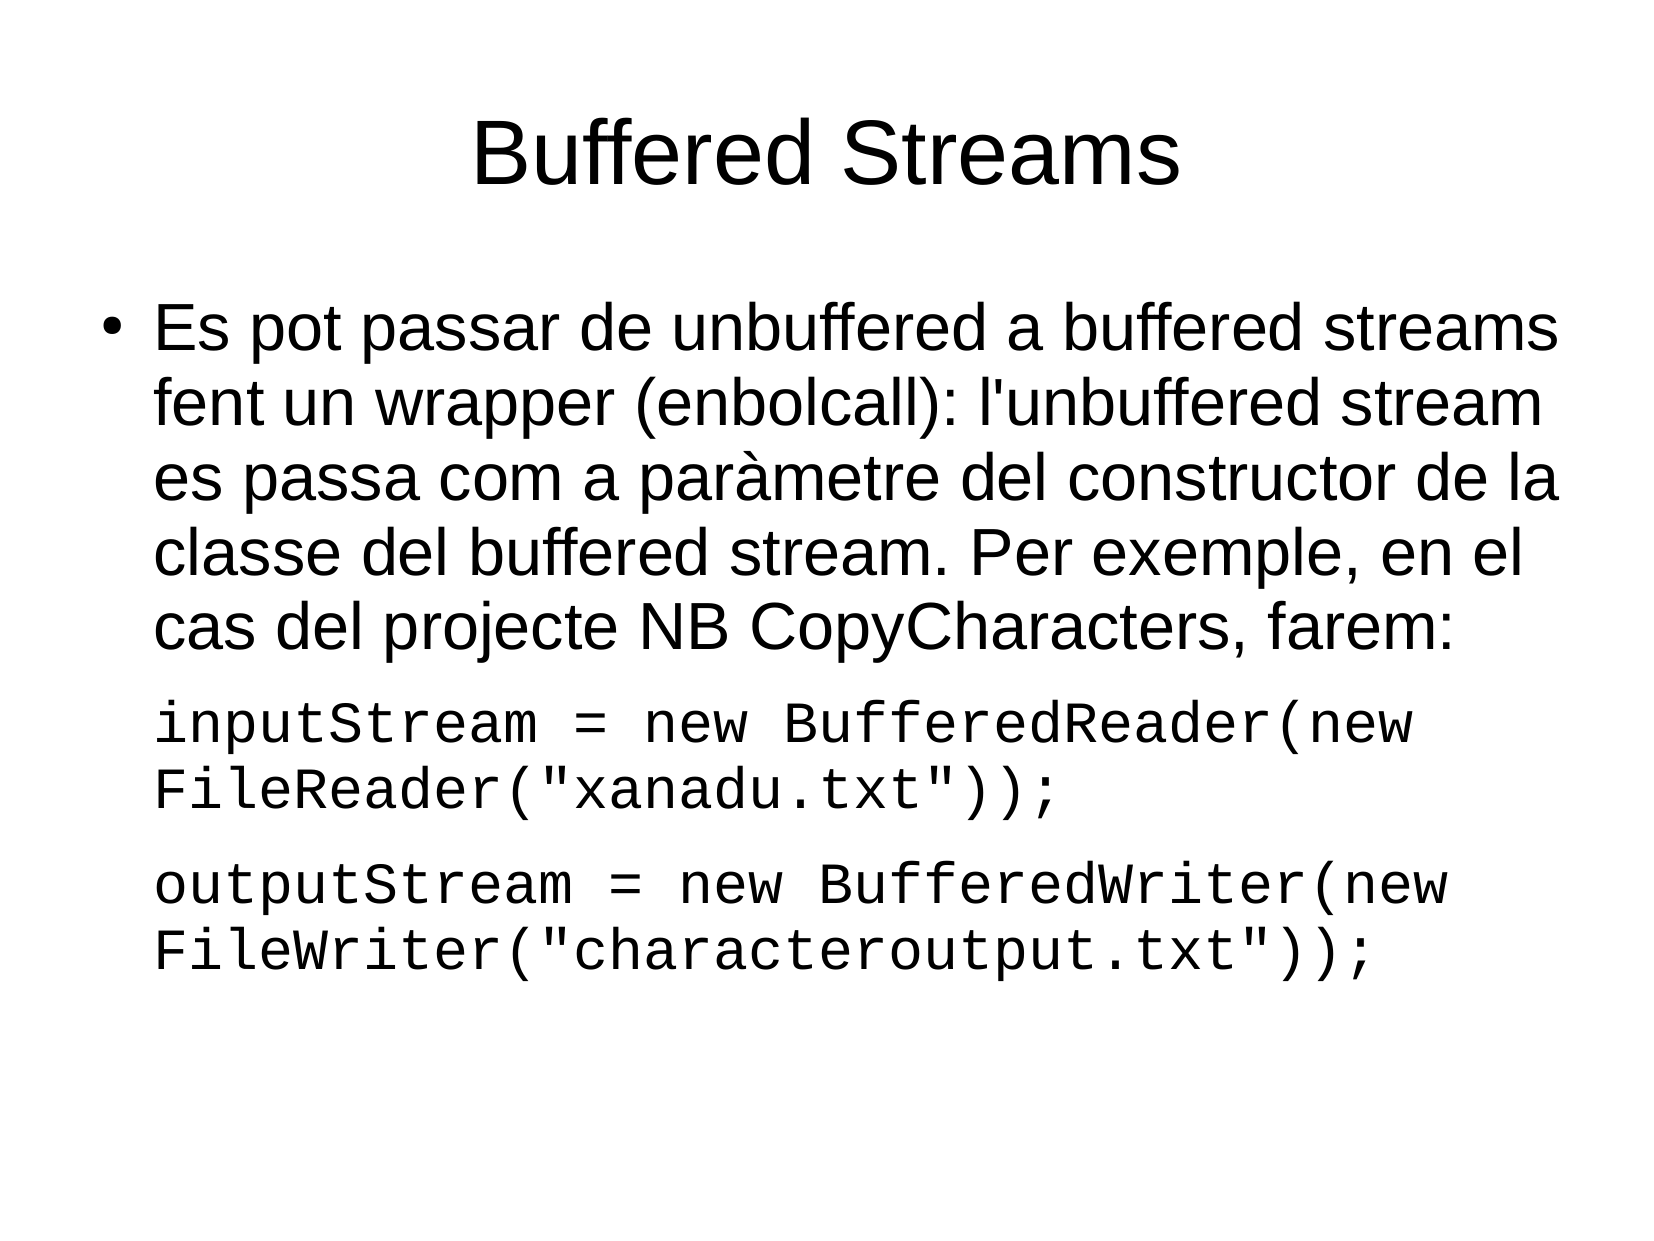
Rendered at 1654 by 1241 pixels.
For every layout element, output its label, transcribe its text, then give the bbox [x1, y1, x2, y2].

title Buffered Streams [82, 49, 1571, 257]
list Es pot passar de unbuffered a buffered streams fent un wrapper (enbolcall): l'unbuffered stream es passa com a paràmetre del constructor de la classe del buffered stream. Per exemple, en el cas del projecte NB CopyCharacters, farem: inputStream = new BufferedReader(new FileReader("xanadu.txt")); outputStream = new BufferedWriter(new FileWriter("characteroutput.txt")); [82, 290, 1571, 1079]
